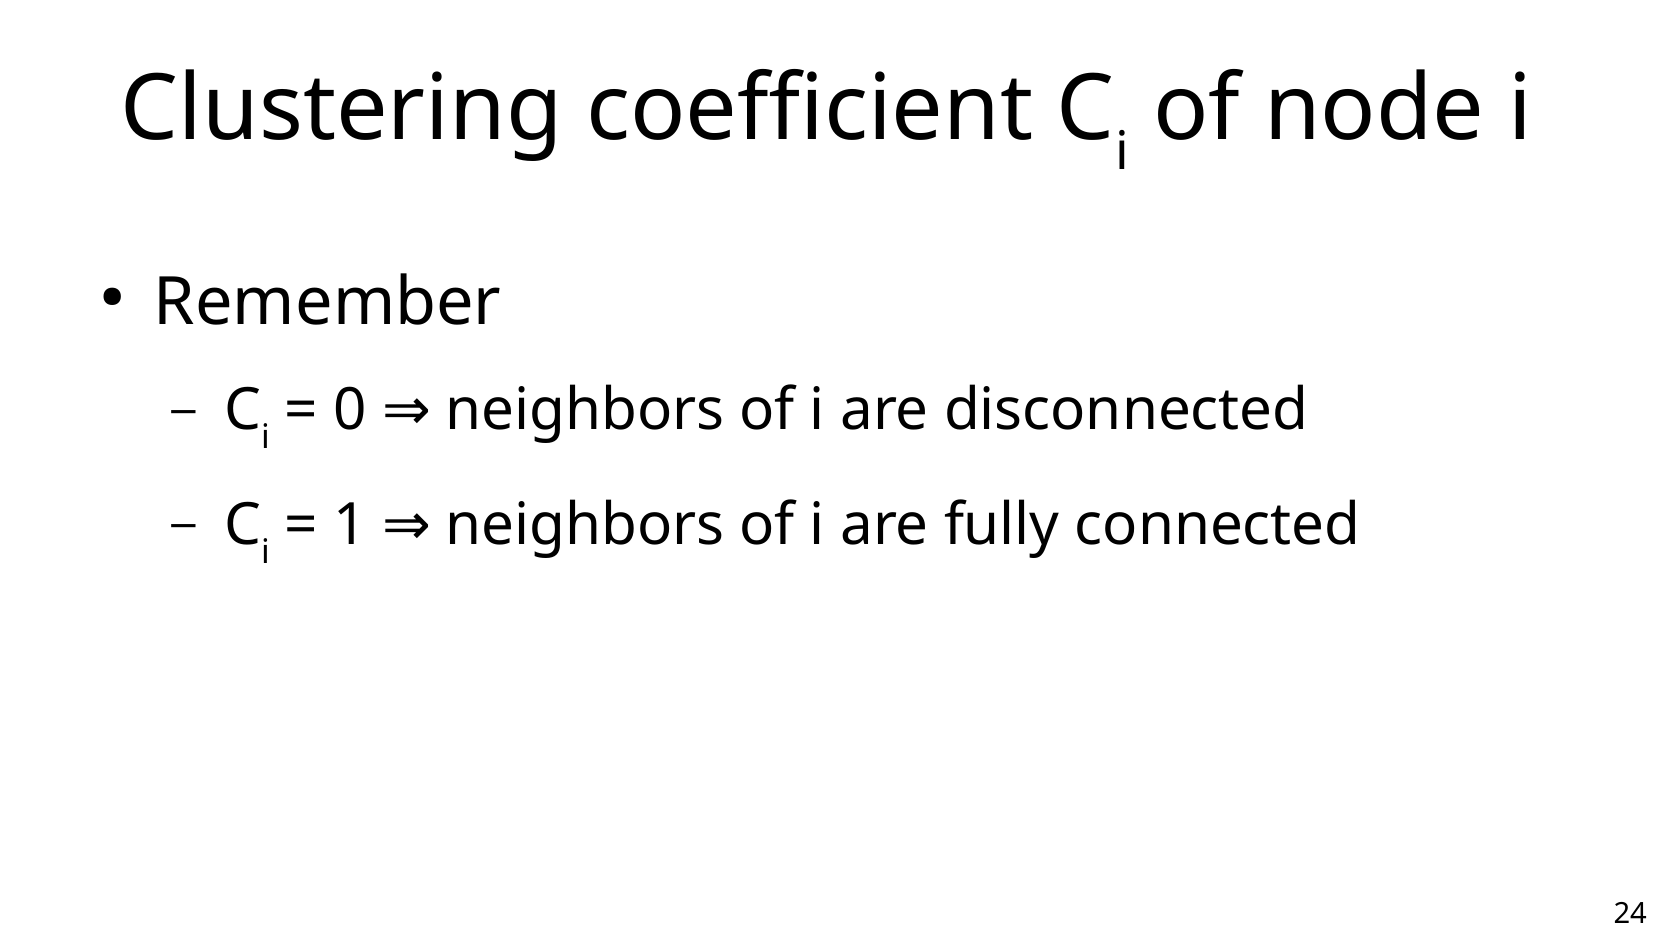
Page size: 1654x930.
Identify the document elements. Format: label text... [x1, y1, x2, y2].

title Clustering coefficient Ci of node i [82, 1, 1571, 225]
list Remember Ci = 0 ⇒ neighbors of i are disconnected Ci = 1 ⇒ neighbors of i are fully connected [82, 252, 1571, 793]
